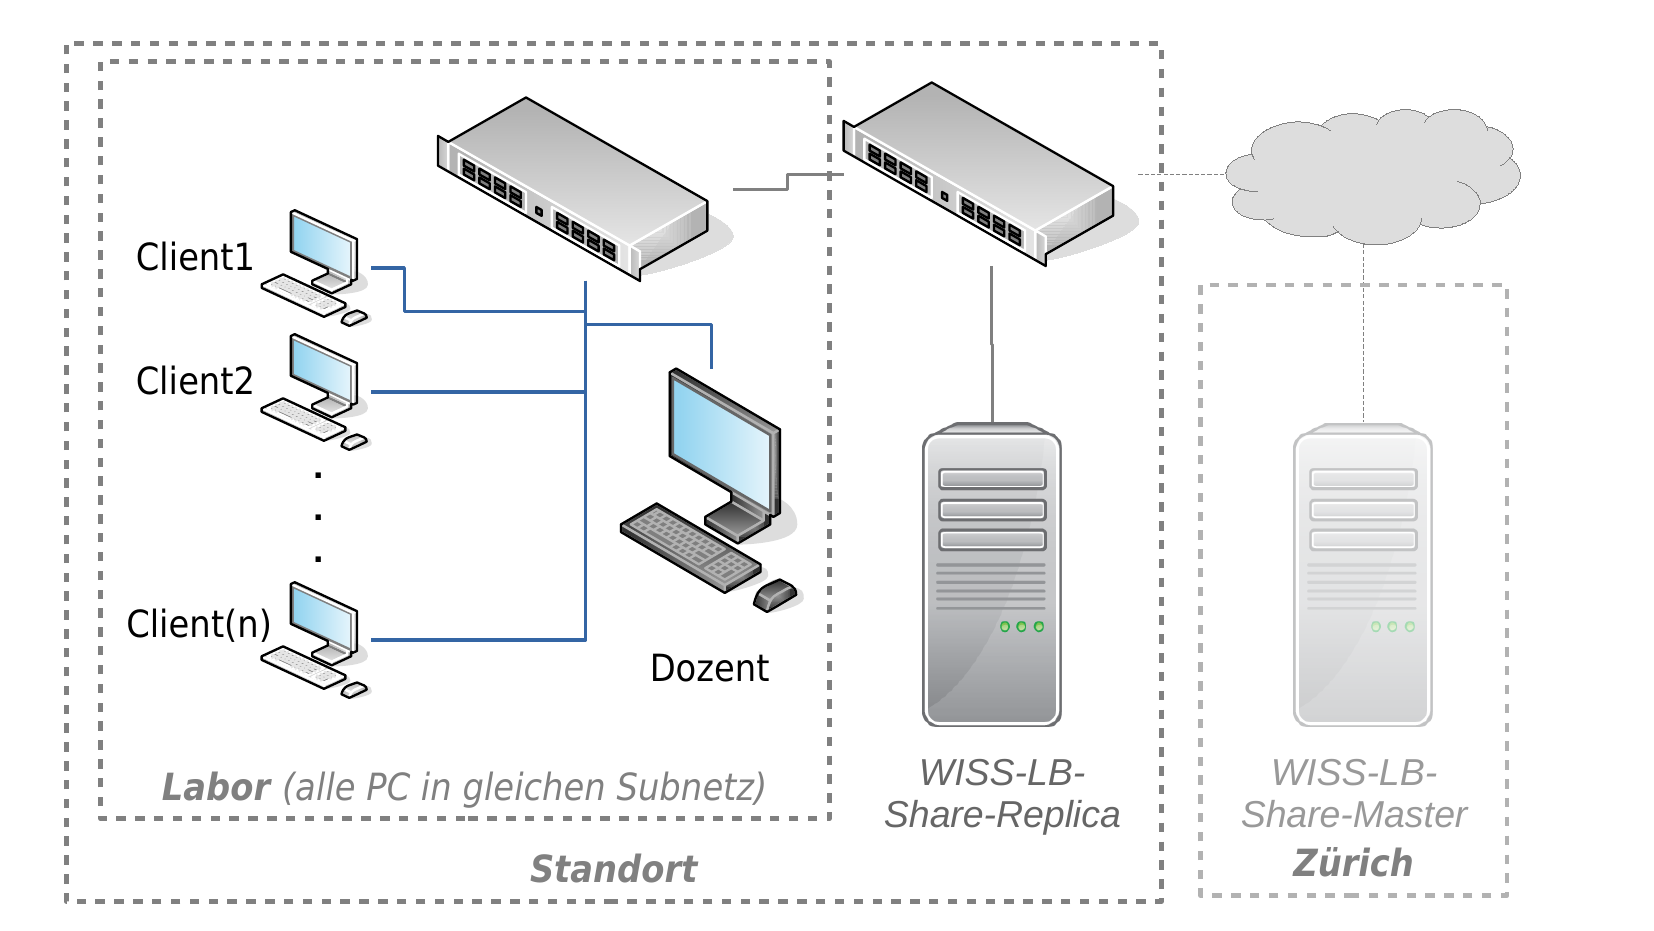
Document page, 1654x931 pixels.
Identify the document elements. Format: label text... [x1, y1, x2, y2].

text_box [1225, 109, 1521, 245]
text_box [845, 85, 1111, 263]
text_box Zürich [1200, 285, 1507, 896]
text_box Standort [66, 43, 1162, 902]
text_box [1278, 422, 1455, 745]
text_box [1047, 199, 1139, 261]
